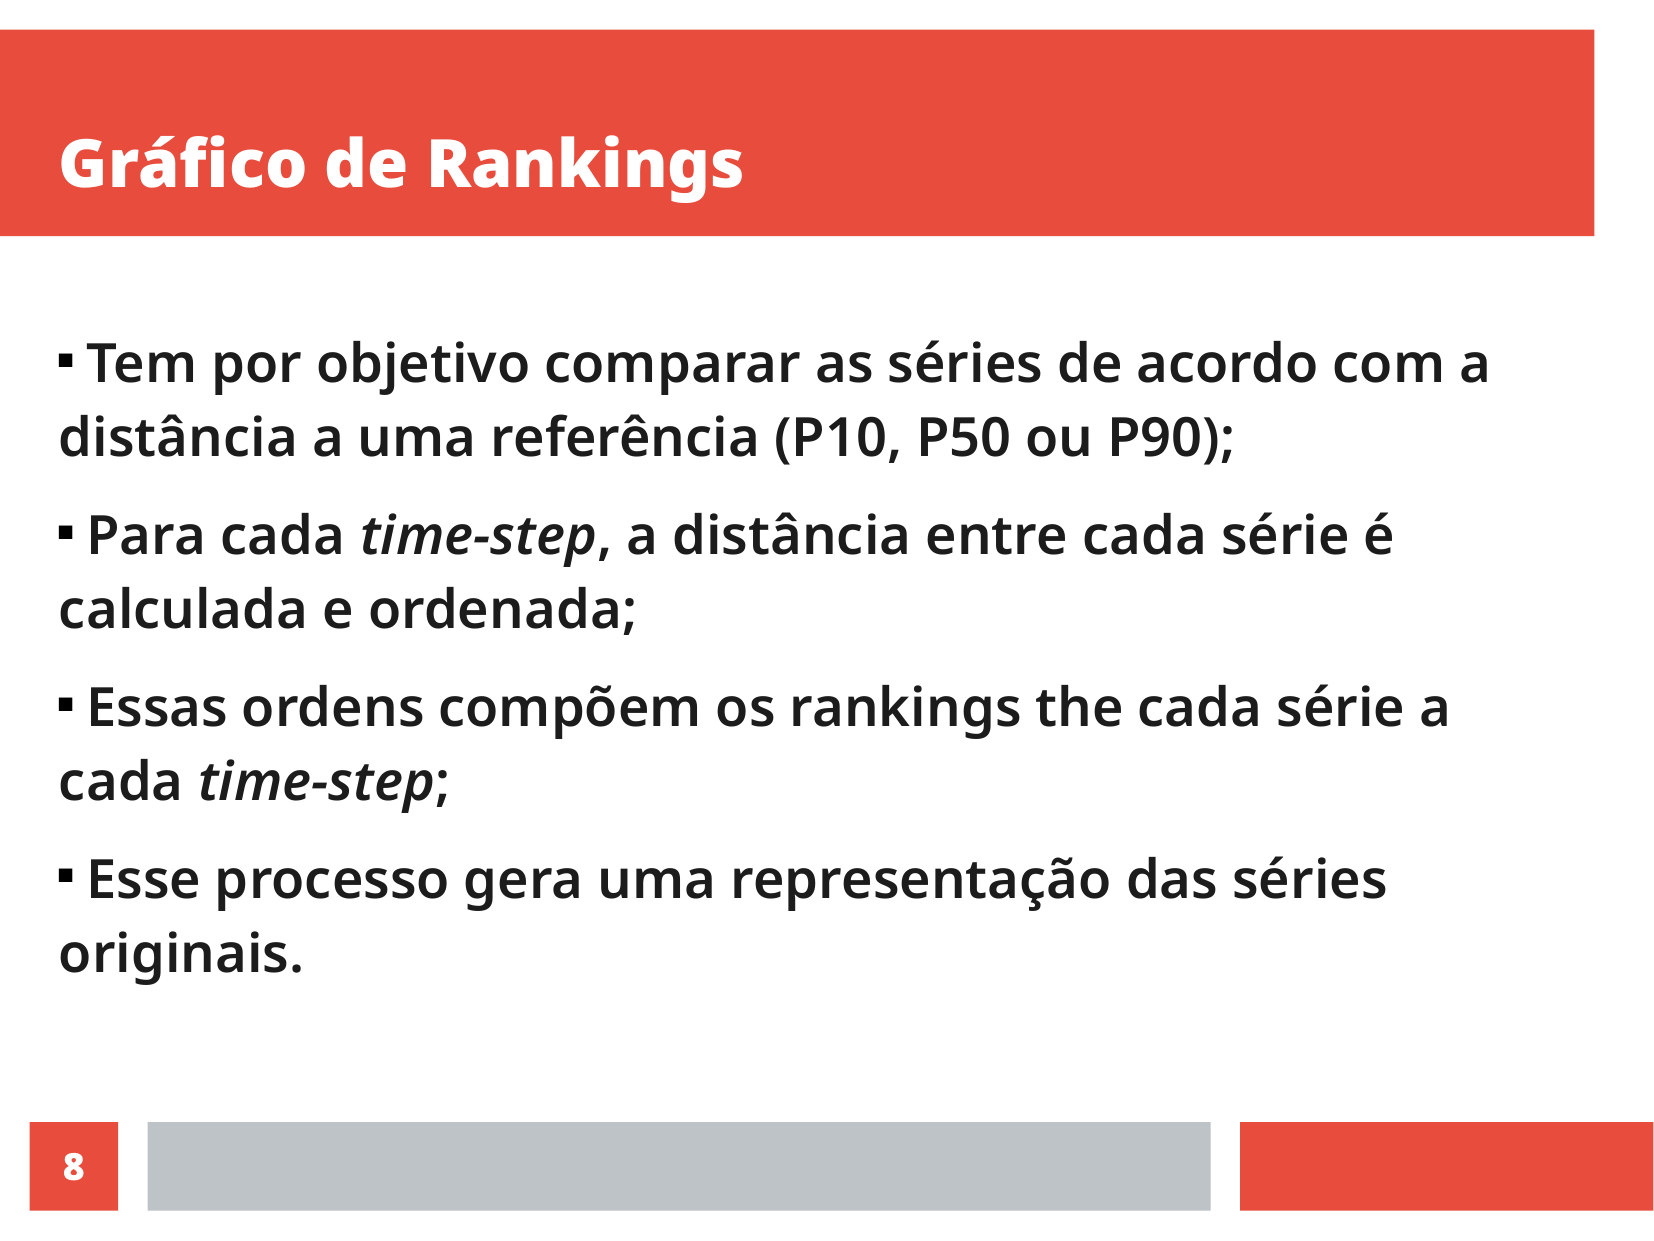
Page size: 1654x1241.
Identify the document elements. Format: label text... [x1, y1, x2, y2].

title Gráfico de Rankings [59, 59, 1595, 207]
list Tem por objetivo comparar as séries de acordo com a distância a uma referência (P10, P50 ou P90); Para cada time-step, a distância entre cada série é calculada e ordenada; Essas ordens compõem os rankings the cada série a cada time-step; Esse processo gera uma representação das séries originais. [59, 324, 1565, 1093]
